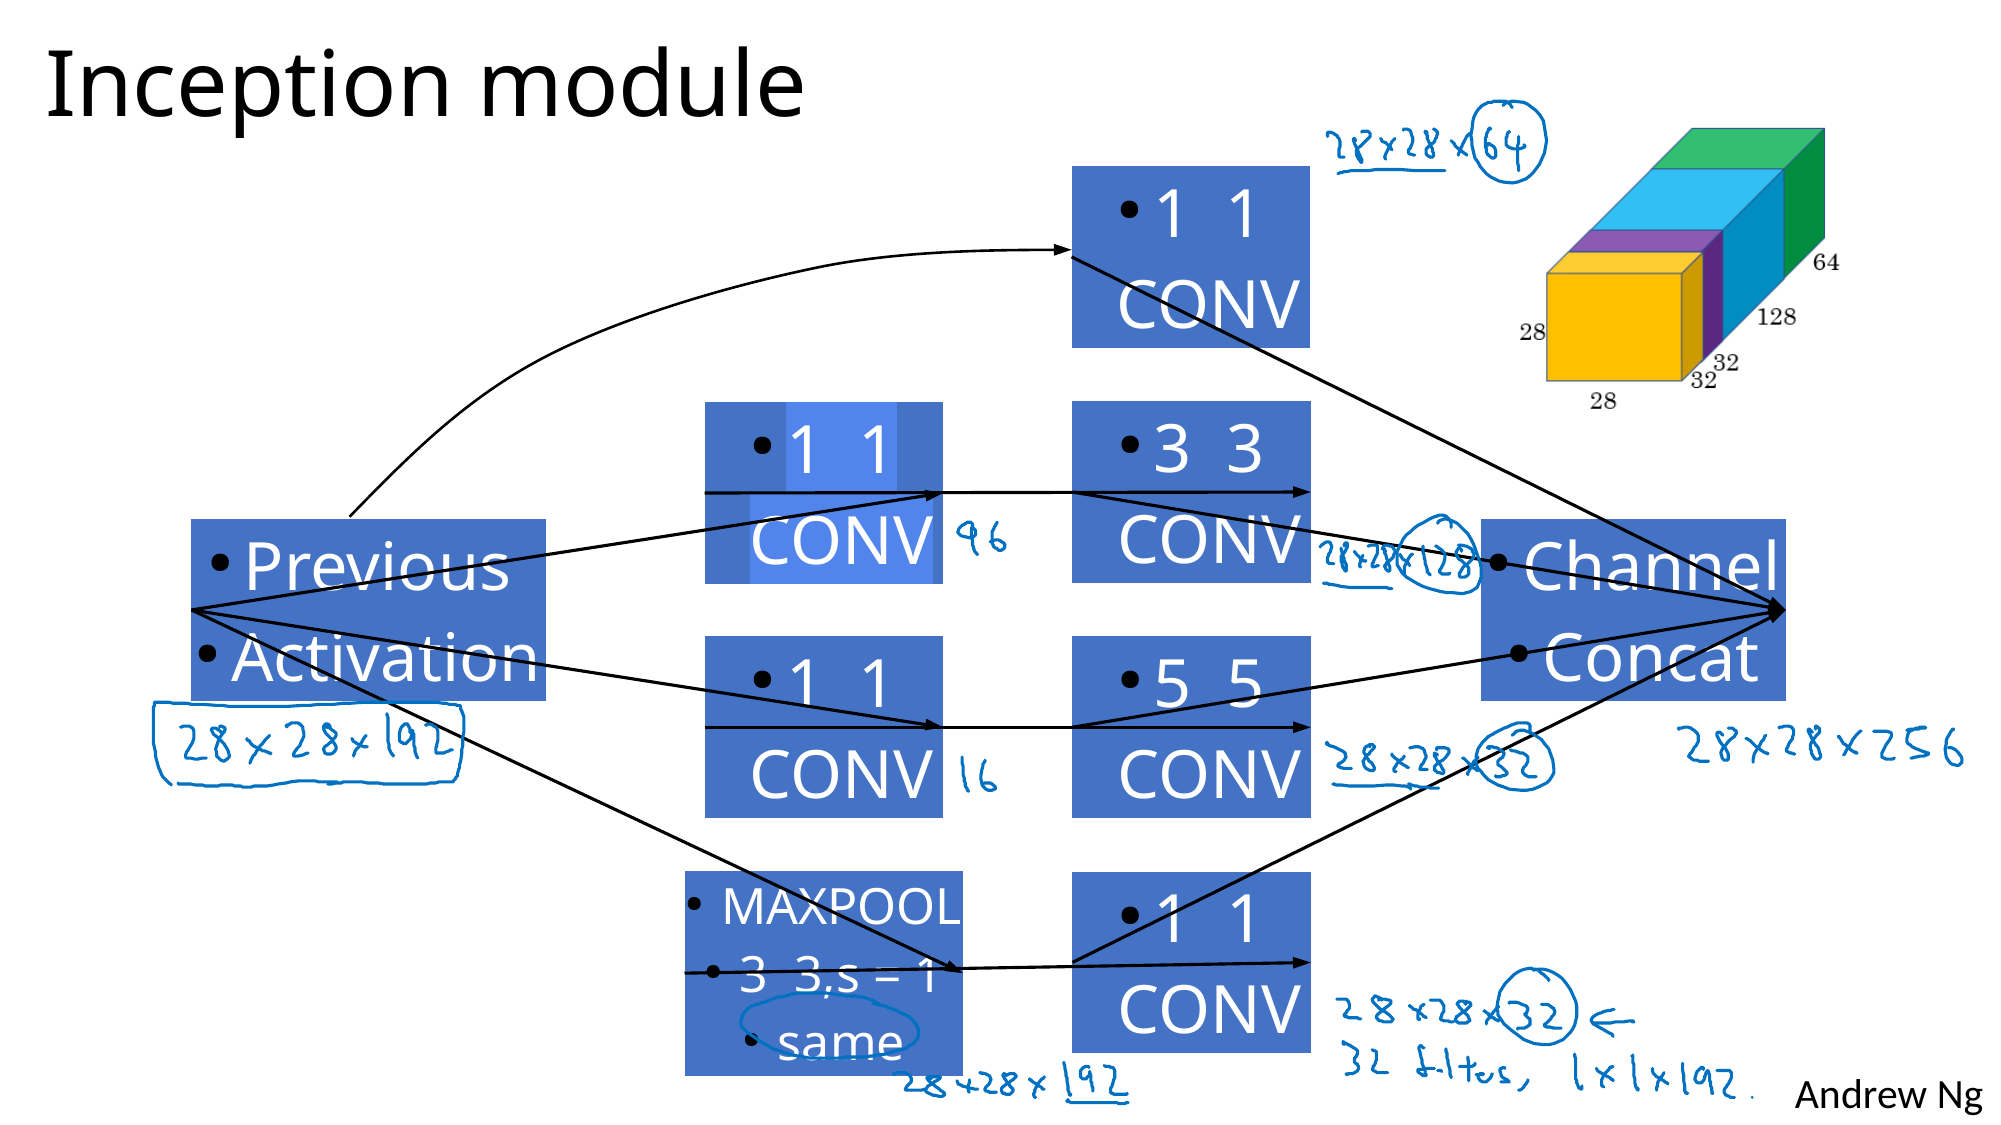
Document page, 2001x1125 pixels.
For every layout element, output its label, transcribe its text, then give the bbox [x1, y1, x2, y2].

picture [150, 70, 1965, 1108]
title Inception module [30, 29, 2000, 248]
